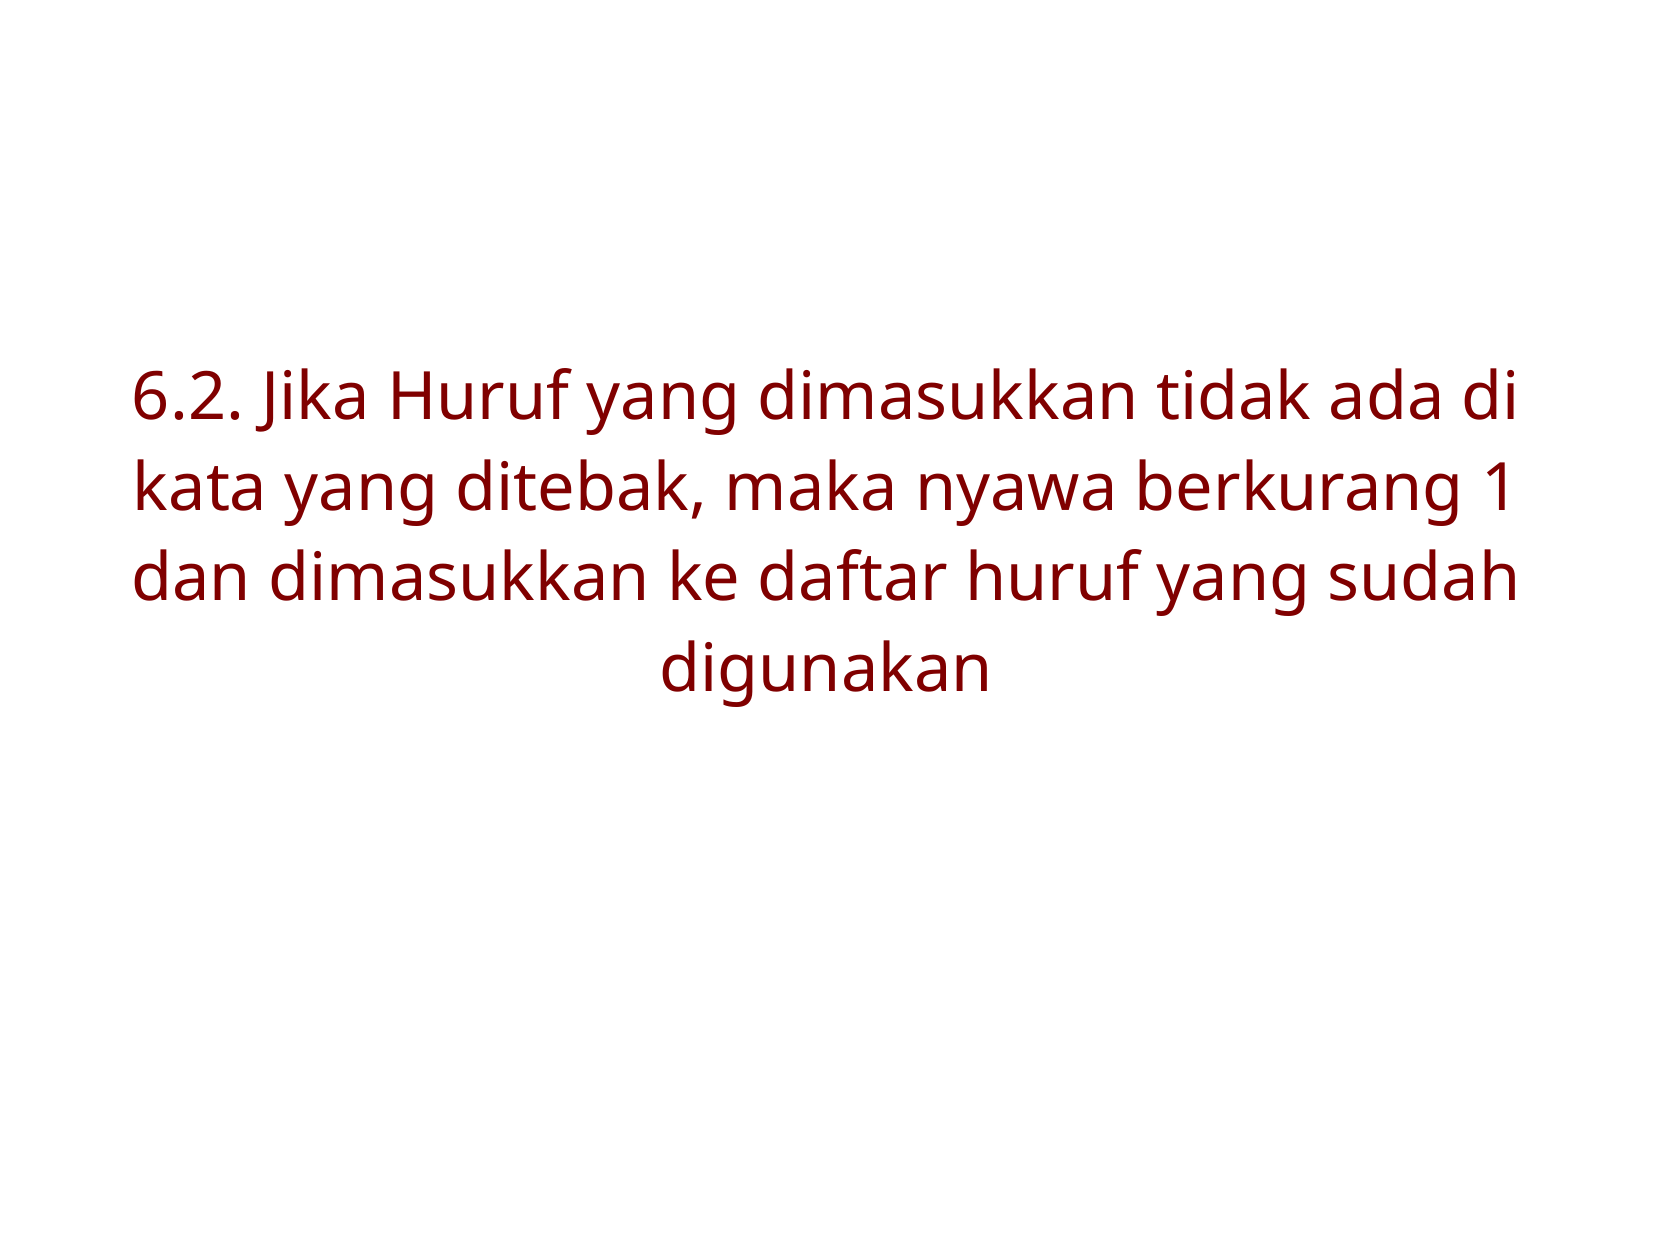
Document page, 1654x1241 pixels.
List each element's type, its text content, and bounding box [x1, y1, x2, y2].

subtitle 6.2. Jika Huruf yang dimasukkan tidak ada di kata yang ditebak, maka nyawa berkurang 1 dan dimasukkan ke daftar huruf yang sudah digunakan [82, 49, 1571, 1010]
